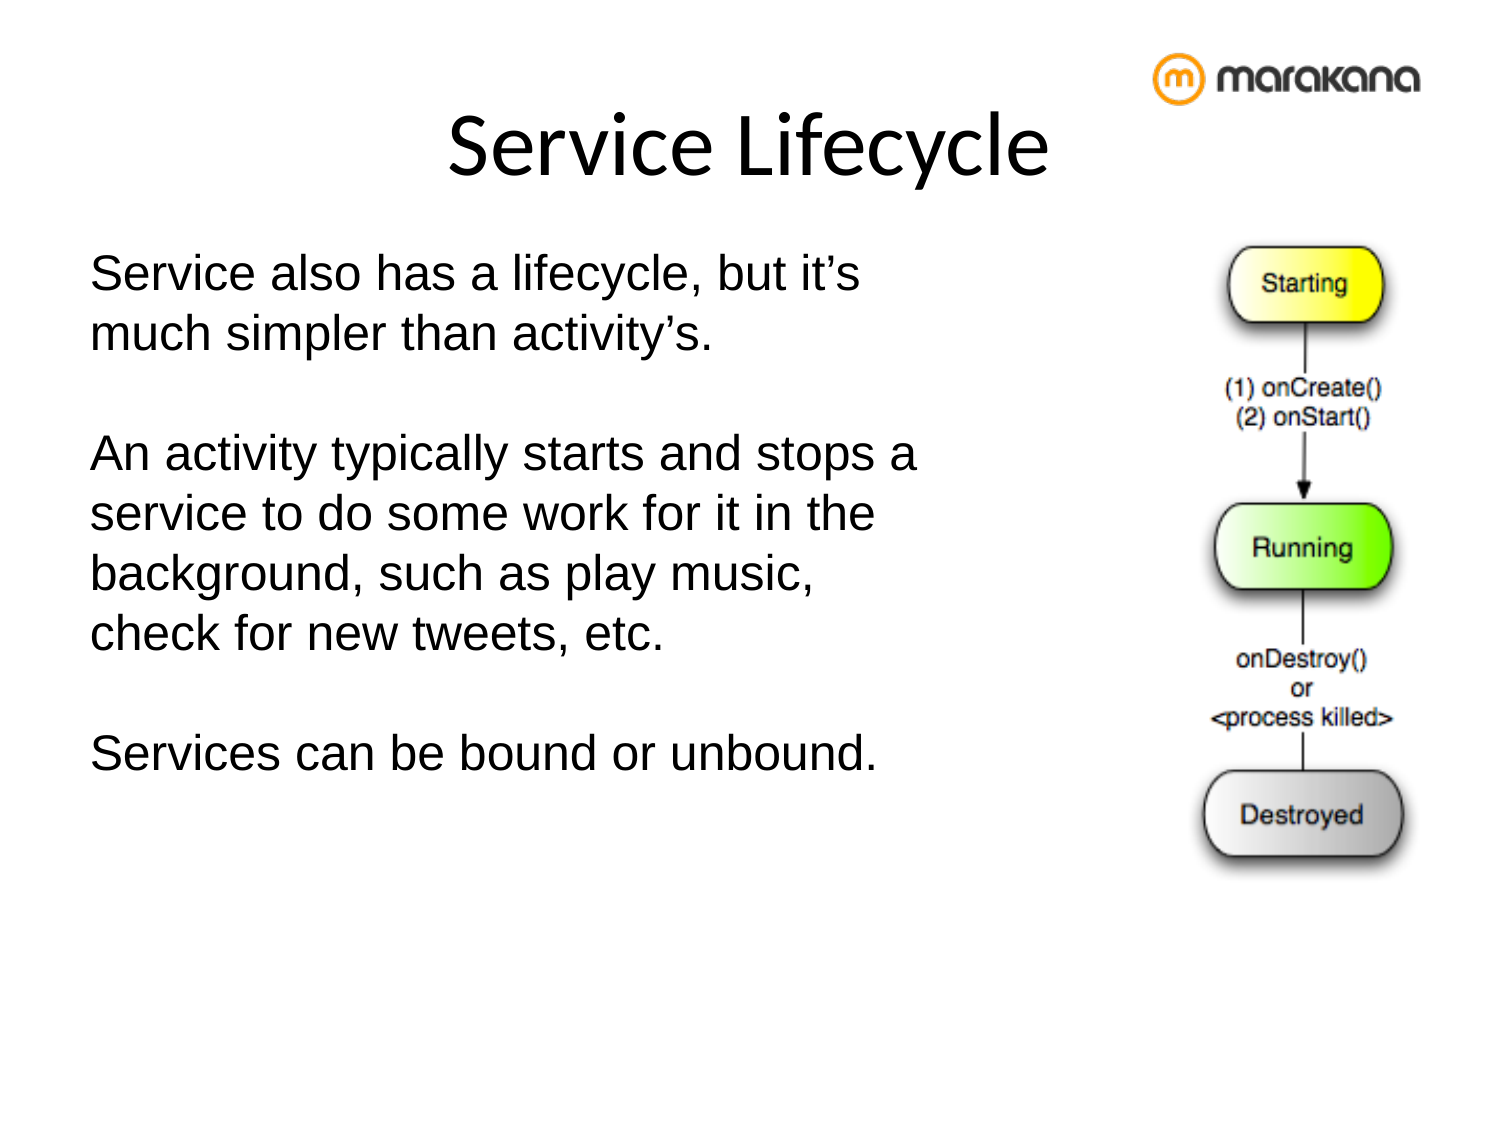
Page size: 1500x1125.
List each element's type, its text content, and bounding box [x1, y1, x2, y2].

picture [1181, 232, 1426, 887]
text_box Service also has a lifecycle, but it’s much simpler than activity’s. An activity typically starts and stops a service to do some work for it in the background, such as play music, check for new tweets, etc. Services can be bound or unbound. [74, 232, 963, 788]
title Service Lifecycle [75, 45, 1425, 233]
